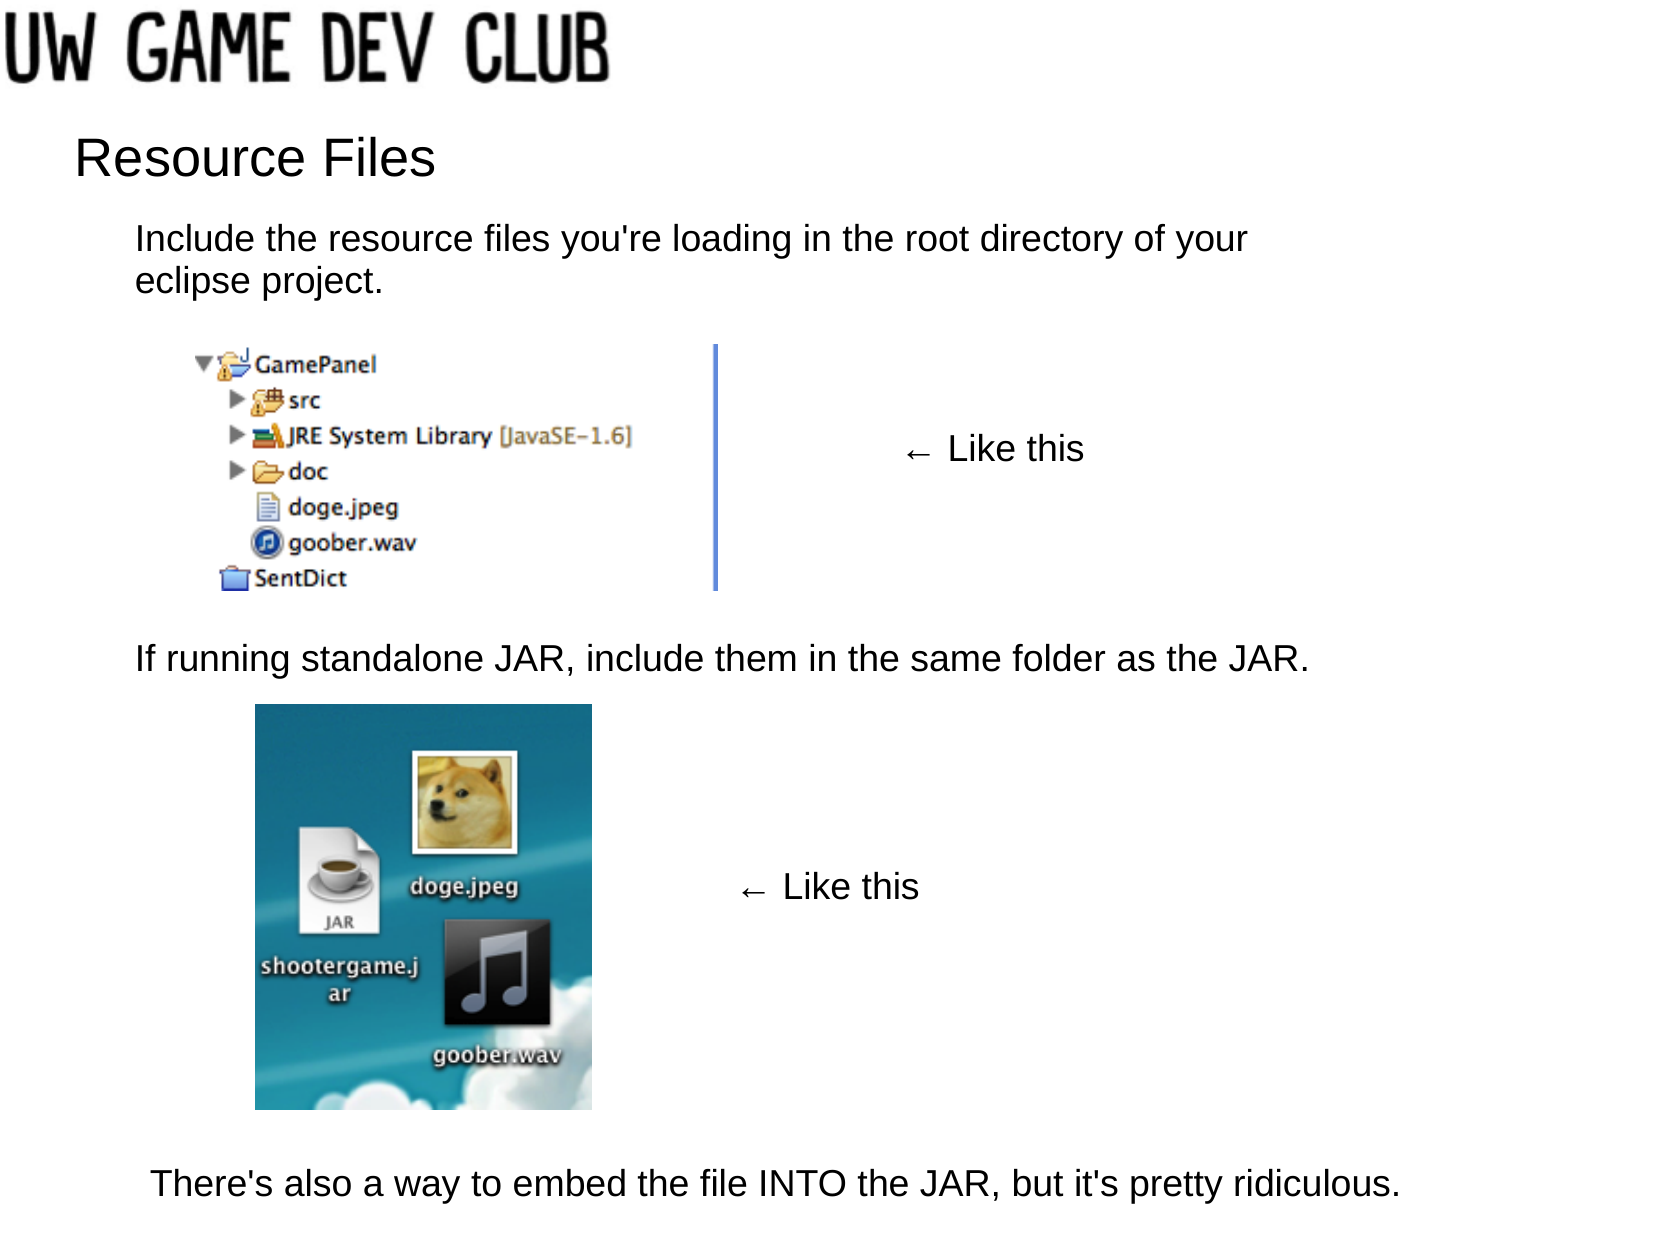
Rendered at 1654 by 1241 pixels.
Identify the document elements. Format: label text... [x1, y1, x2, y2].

picture [195, 344, 718, 591]
picture [255, 704, 592, 1111]
picture [1, 0, 617, 90]
text_box There's also a way to embed the file INTO the JAR, but it's pretty ridiculous. [135, 1155, 1531, 1212]
text_box ← Like this [720, 858, 1186, 916]
text_box If running standalone JAR, include them in the same folder as the JAR. [120, 630, 1351, 687]
text_box Include the resource files you're loading in the root directory of your eclipse project. [120, 210, 1351, 309]
text_box Resource Files [60, 119, 1021, 196]
text_box ← Like this [885, 420, 1351, 477]
